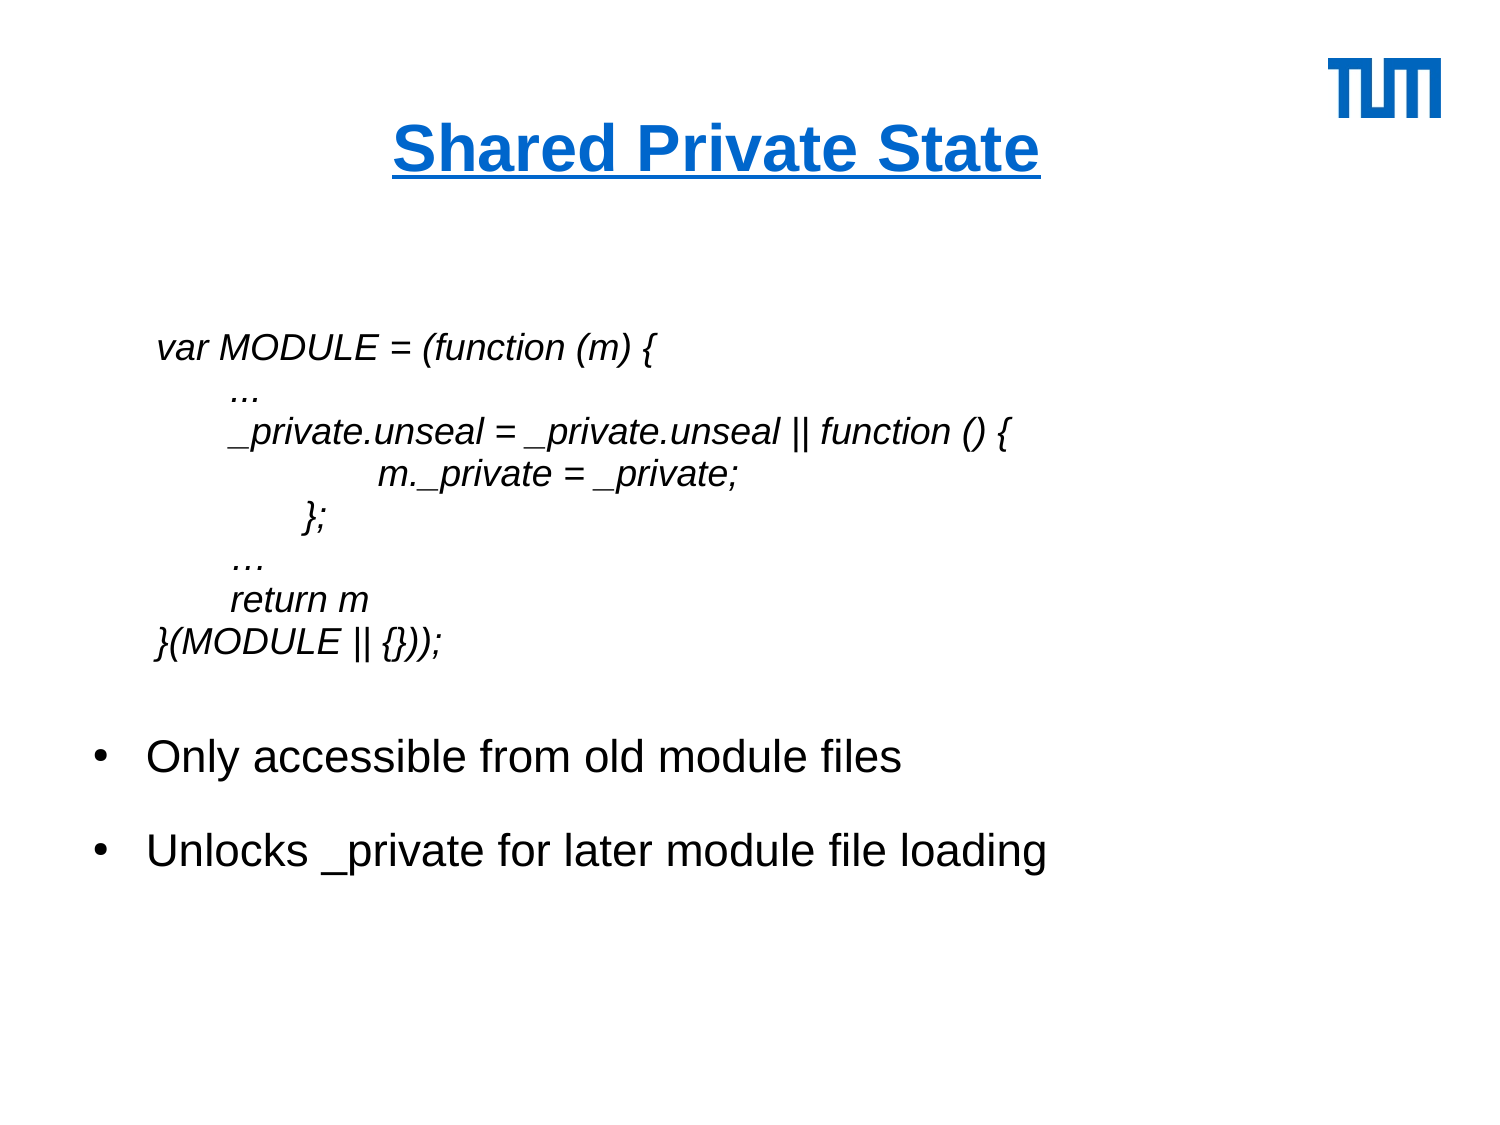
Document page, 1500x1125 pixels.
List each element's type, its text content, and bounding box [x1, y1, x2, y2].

title Shared Private State [75, 44, 1359, 233]
list Only accessible from old module files Unlocks _private for later module file loading [75, 263, 1425, 1006]
picture [1359, 58, 1441, 118]
text_box var MODULE = (function (m) { ... _private.unseal = _private.unseal || function () { m._private = _private; }; … return m }(MODULE || {})); [141, 318, 1143, 685]
